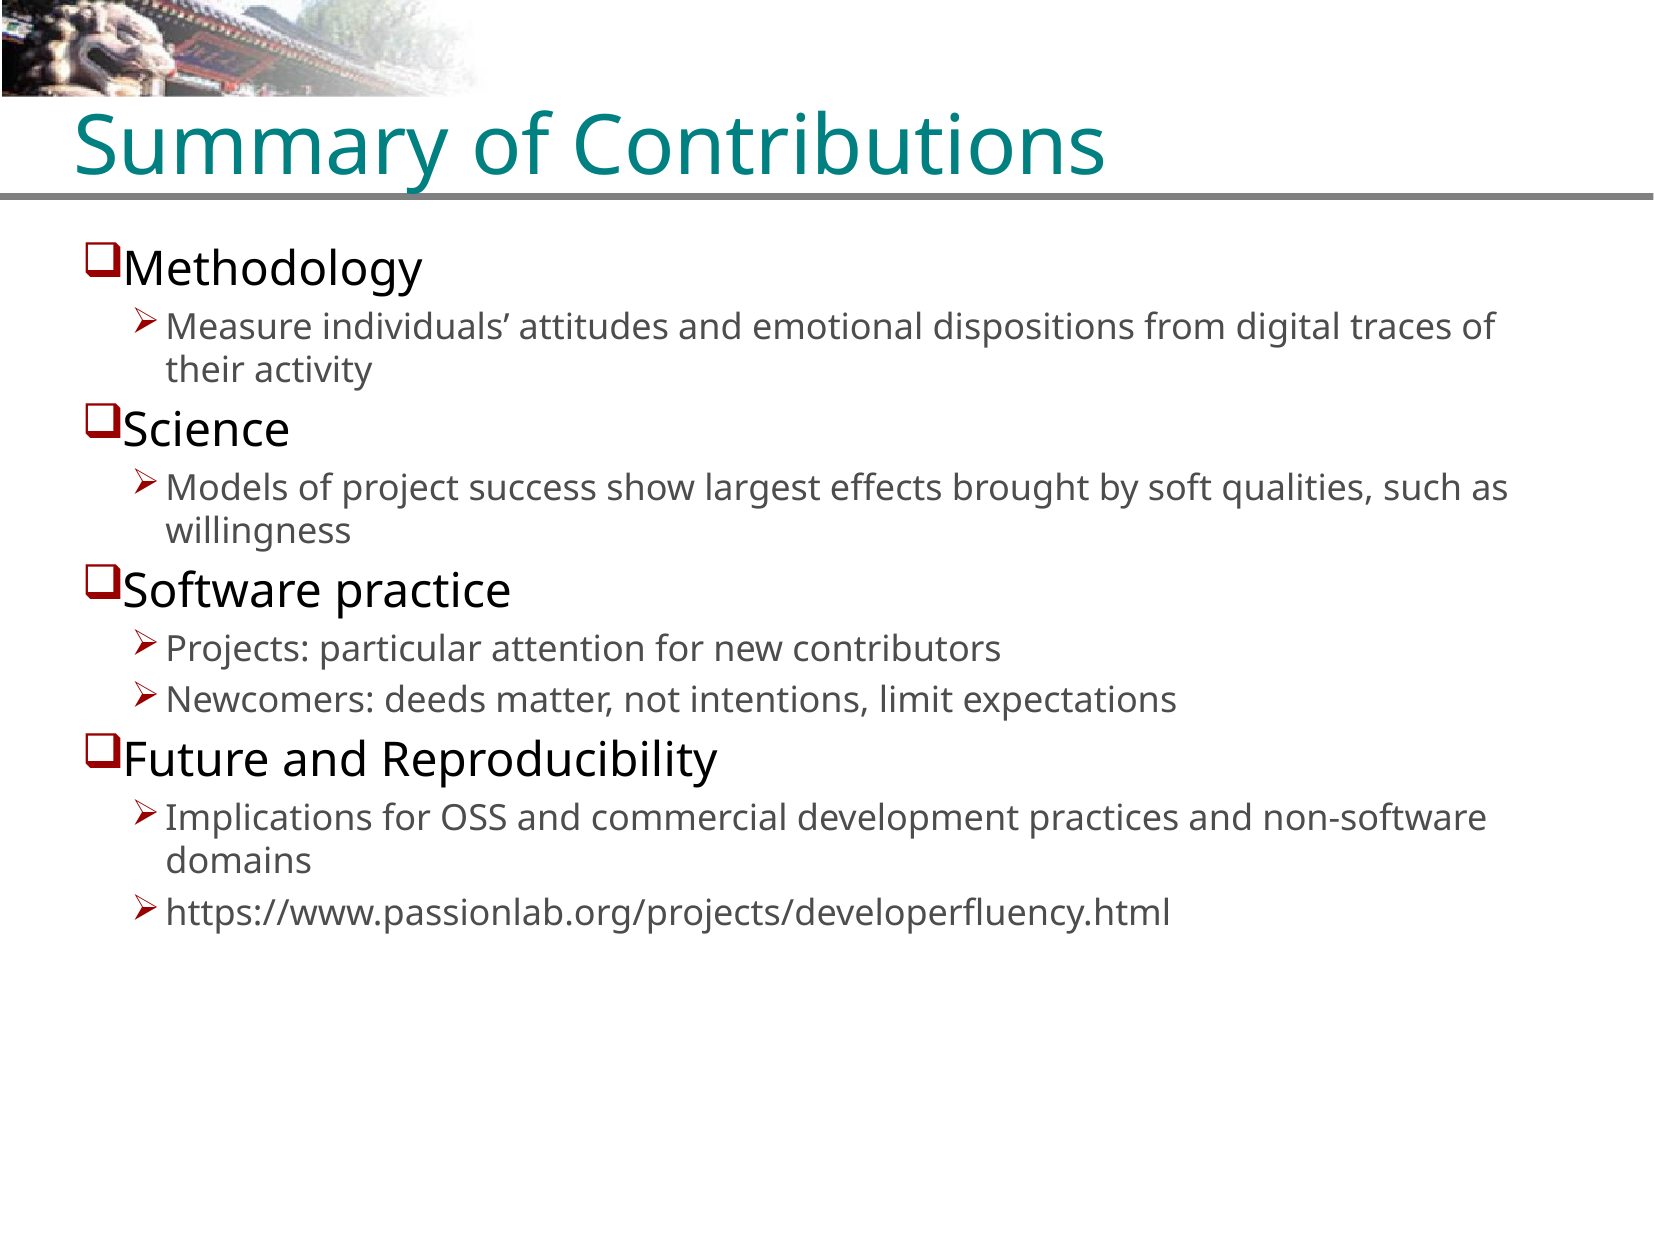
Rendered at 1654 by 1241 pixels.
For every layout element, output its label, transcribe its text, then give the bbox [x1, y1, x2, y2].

list Methodology Measure individuals’ attitudes and emotional dispositions from digital traces of their activity Science Models of project success show largest effects brought by soft qualities, such as willingness Software practice Projects: particular attention for new contributors Newcomers: deeds matter, not intentions, limit expectations Future and Reproducibility Implications for OSS and commercial development practices and non-software domains https://www.passionlab.org/projects/developerfluency.html [58, 229, 1585, 949]
title Summary of Contributions [58, 82, 1583, 199]
picture [0, 0, 524, 97]
